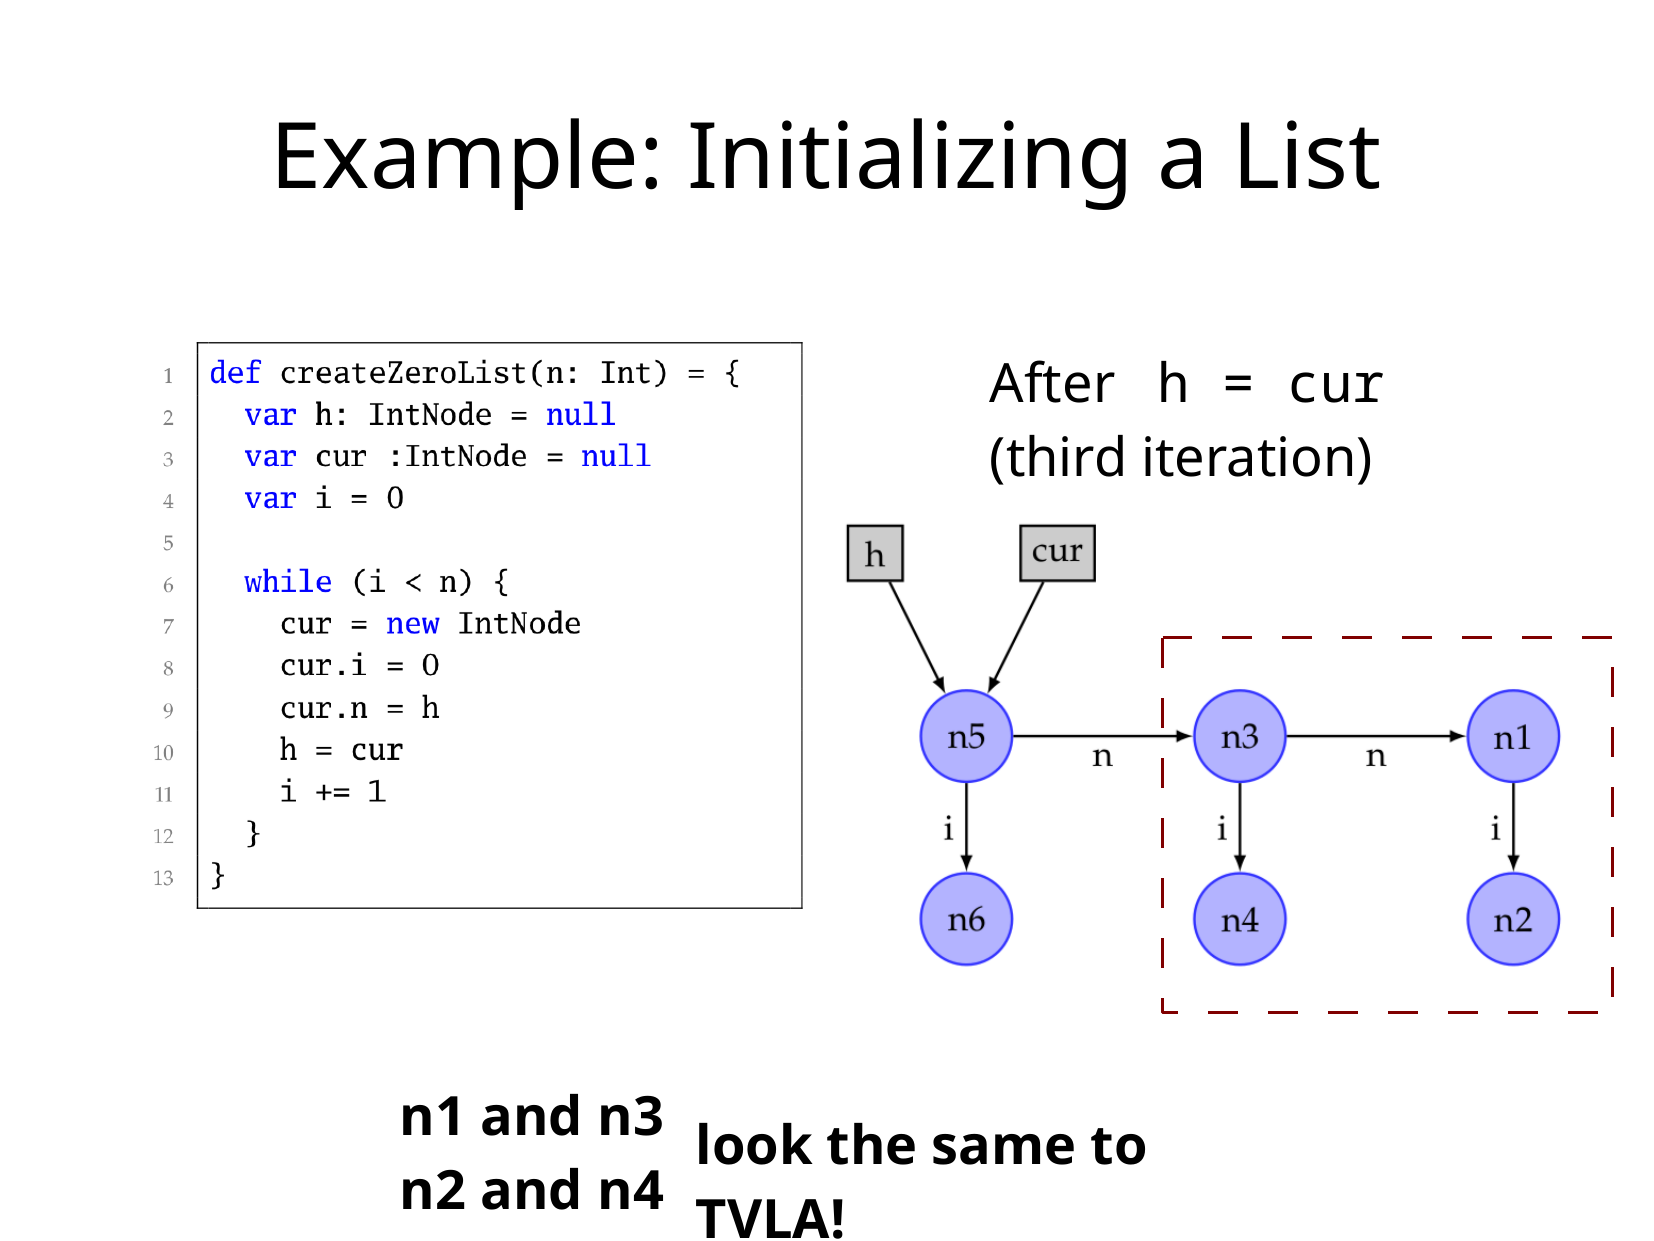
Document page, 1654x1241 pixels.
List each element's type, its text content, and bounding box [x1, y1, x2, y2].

picture [150, 327, 826, 932]
text_box After h = cur (third iteration) [975, 337, 1576, 483]
text_box n1 and n3 n2 and n4 [385, 1070, 1623, 1218]
picture [832, 513, 1609, 972]
title Example: Initializing a List [82, 49, 1571, 257]
text_box look the same to TVLA! [680, 1098, 1319, 1241]
